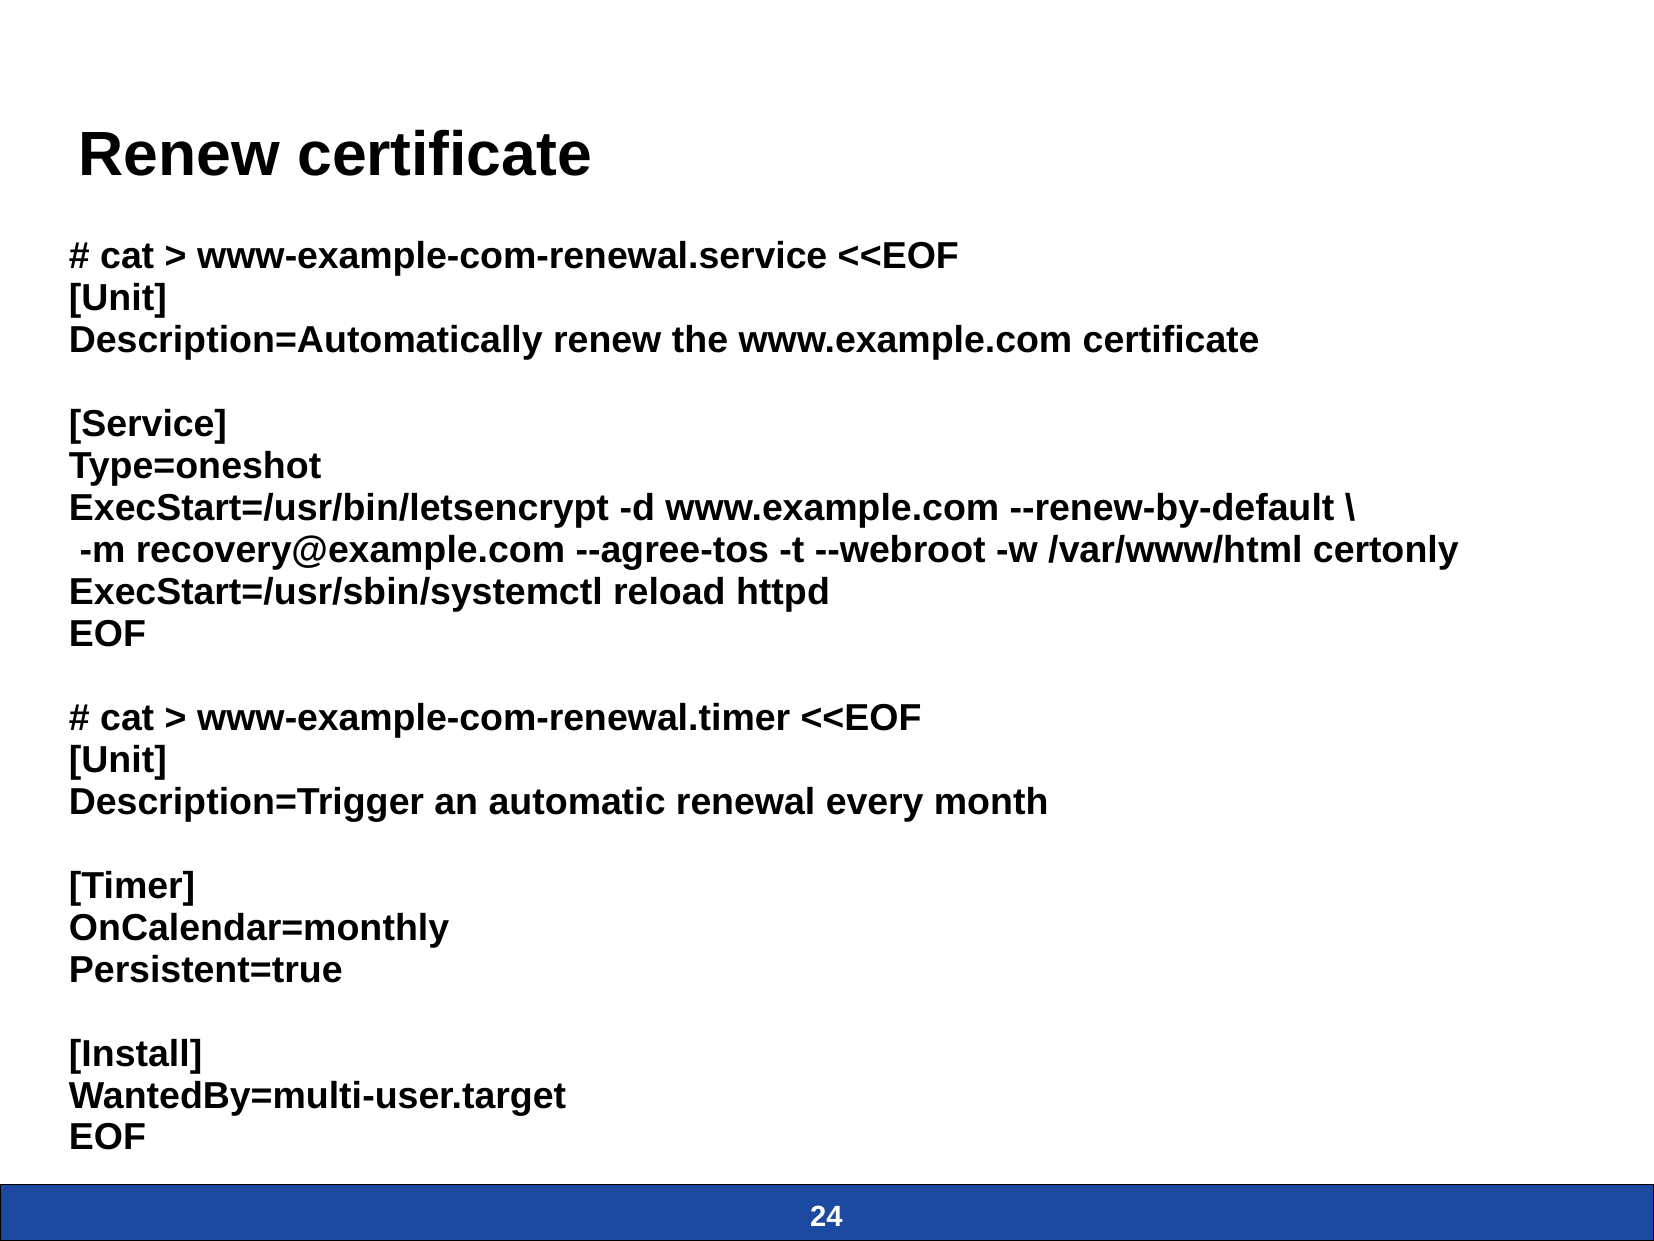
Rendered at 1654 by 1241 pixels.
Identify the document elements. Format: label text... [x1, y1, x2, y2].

text_box # cat > www-example-com-renewal.service <<EOF [Unit] Description=Automatically renew the www.example.com certificate [Service] Type=oneshot ExecStart=/usr/bin/letsencrypt -d www.example.com --renew-by-default \ -m recovery@example.com --agree-tos -t --webroot -w /var/www/html certonly ExecStart=/usr/sbin/systemctl reload httpd EOF # cat > www-example-com-renewal.timer <<EOF [Unit] Description=Trigger an automatic renewal every month [Timer] OnCalendar=monthly Persistent=true [Install] WantedBy=multi-user.target EOF [54, 184, 1475, 1208]
title Renew certificate [78, 50, 1567, 258]
